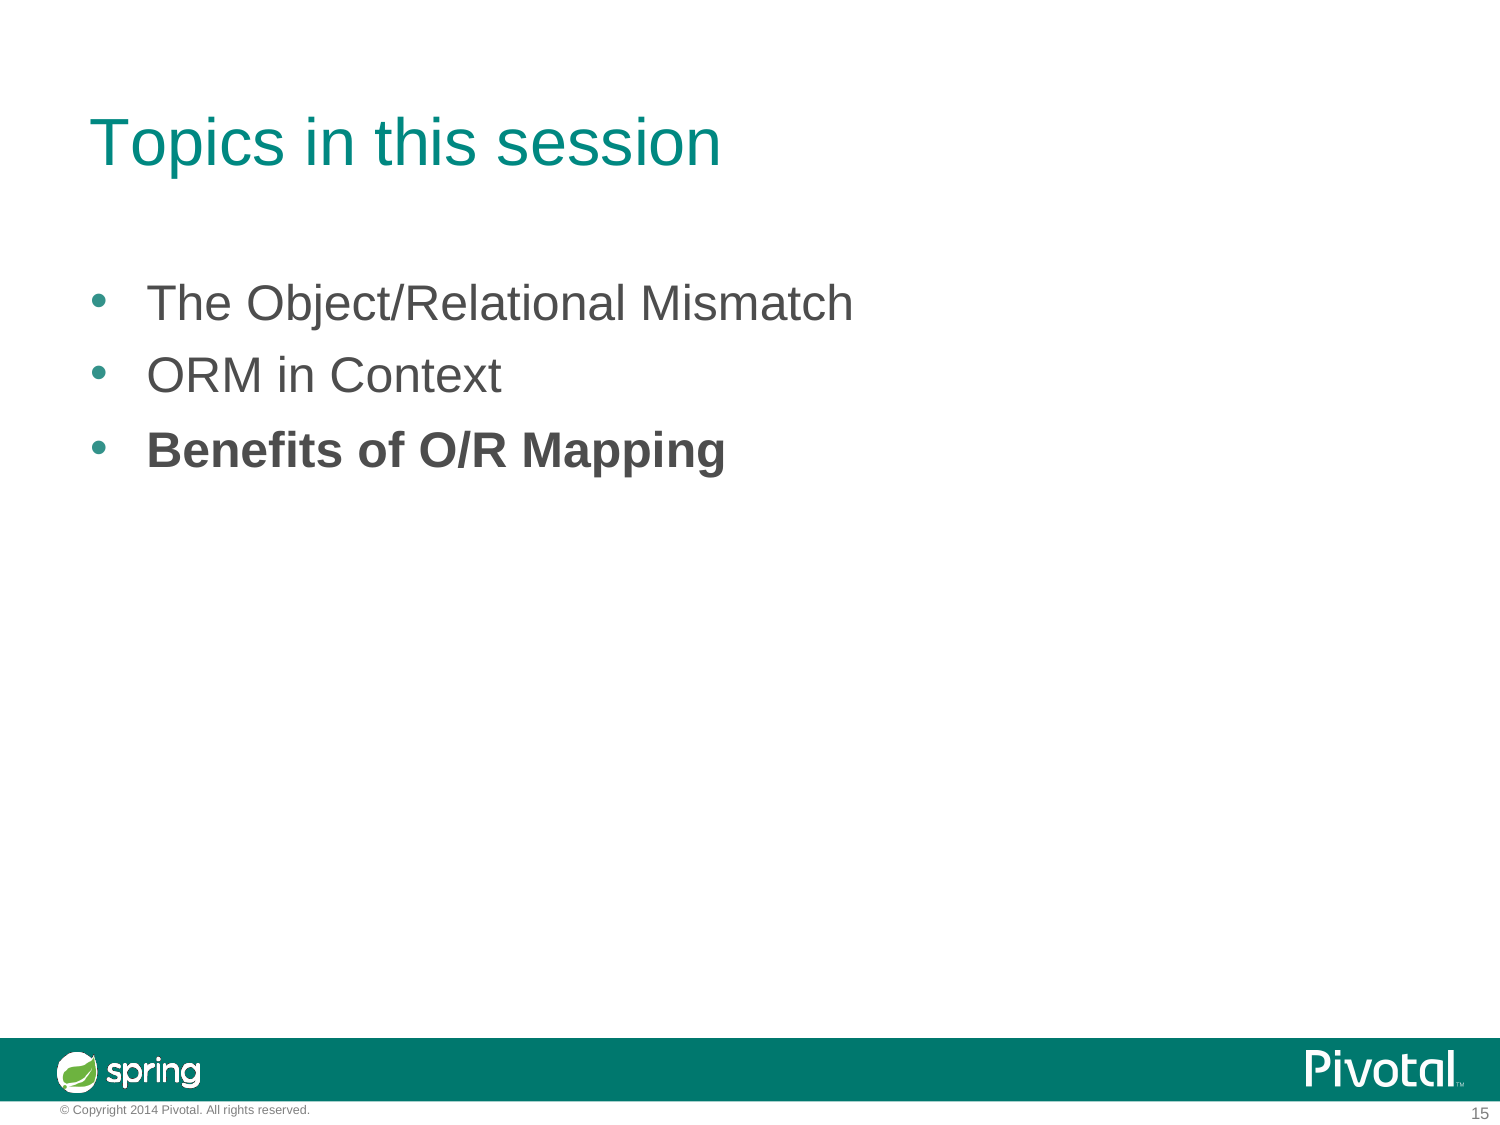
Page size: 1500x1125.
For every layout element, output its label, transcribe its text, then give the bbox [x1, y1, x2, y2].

picture [1306, 1050, 1464, 1087]
list The Object/Relational Mismatch ORM in Context Benefits of O/R Mapping [75, 262, 1426, 1005]
title Topics in this session [75, 45, 1426, 233]
picture [32, 1041, 210, 1103]
